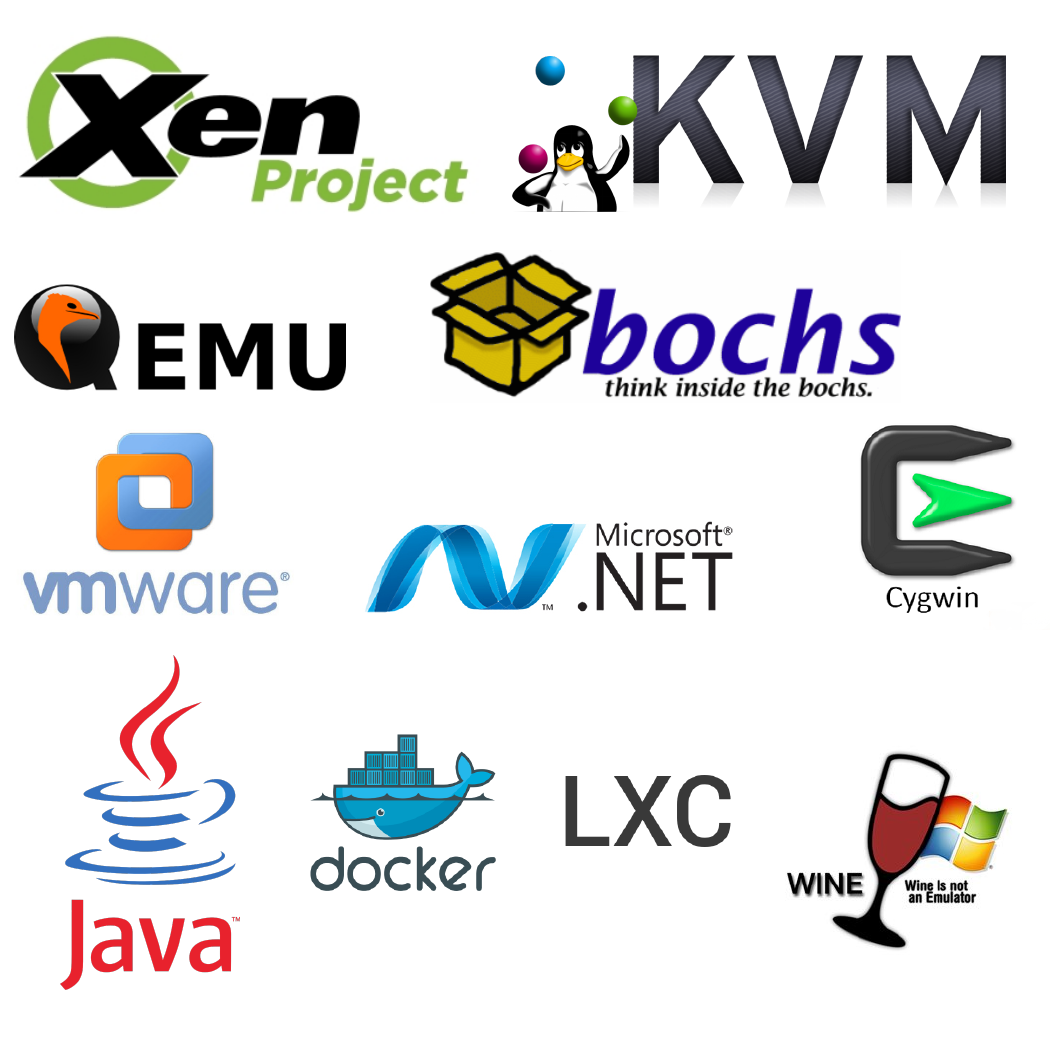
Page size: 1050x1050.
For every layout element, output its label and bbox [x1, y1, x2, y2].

picture [60, 655, 241, 991]
picture [276, 700, 1021, 955]
picture [14, 235, 346, 626]
picture [430, 250, 901, 403]
picture [510, 55, 1006, 212]
picture [15, 26, 481, 221]
picture [315, 413, 1050, 661]
